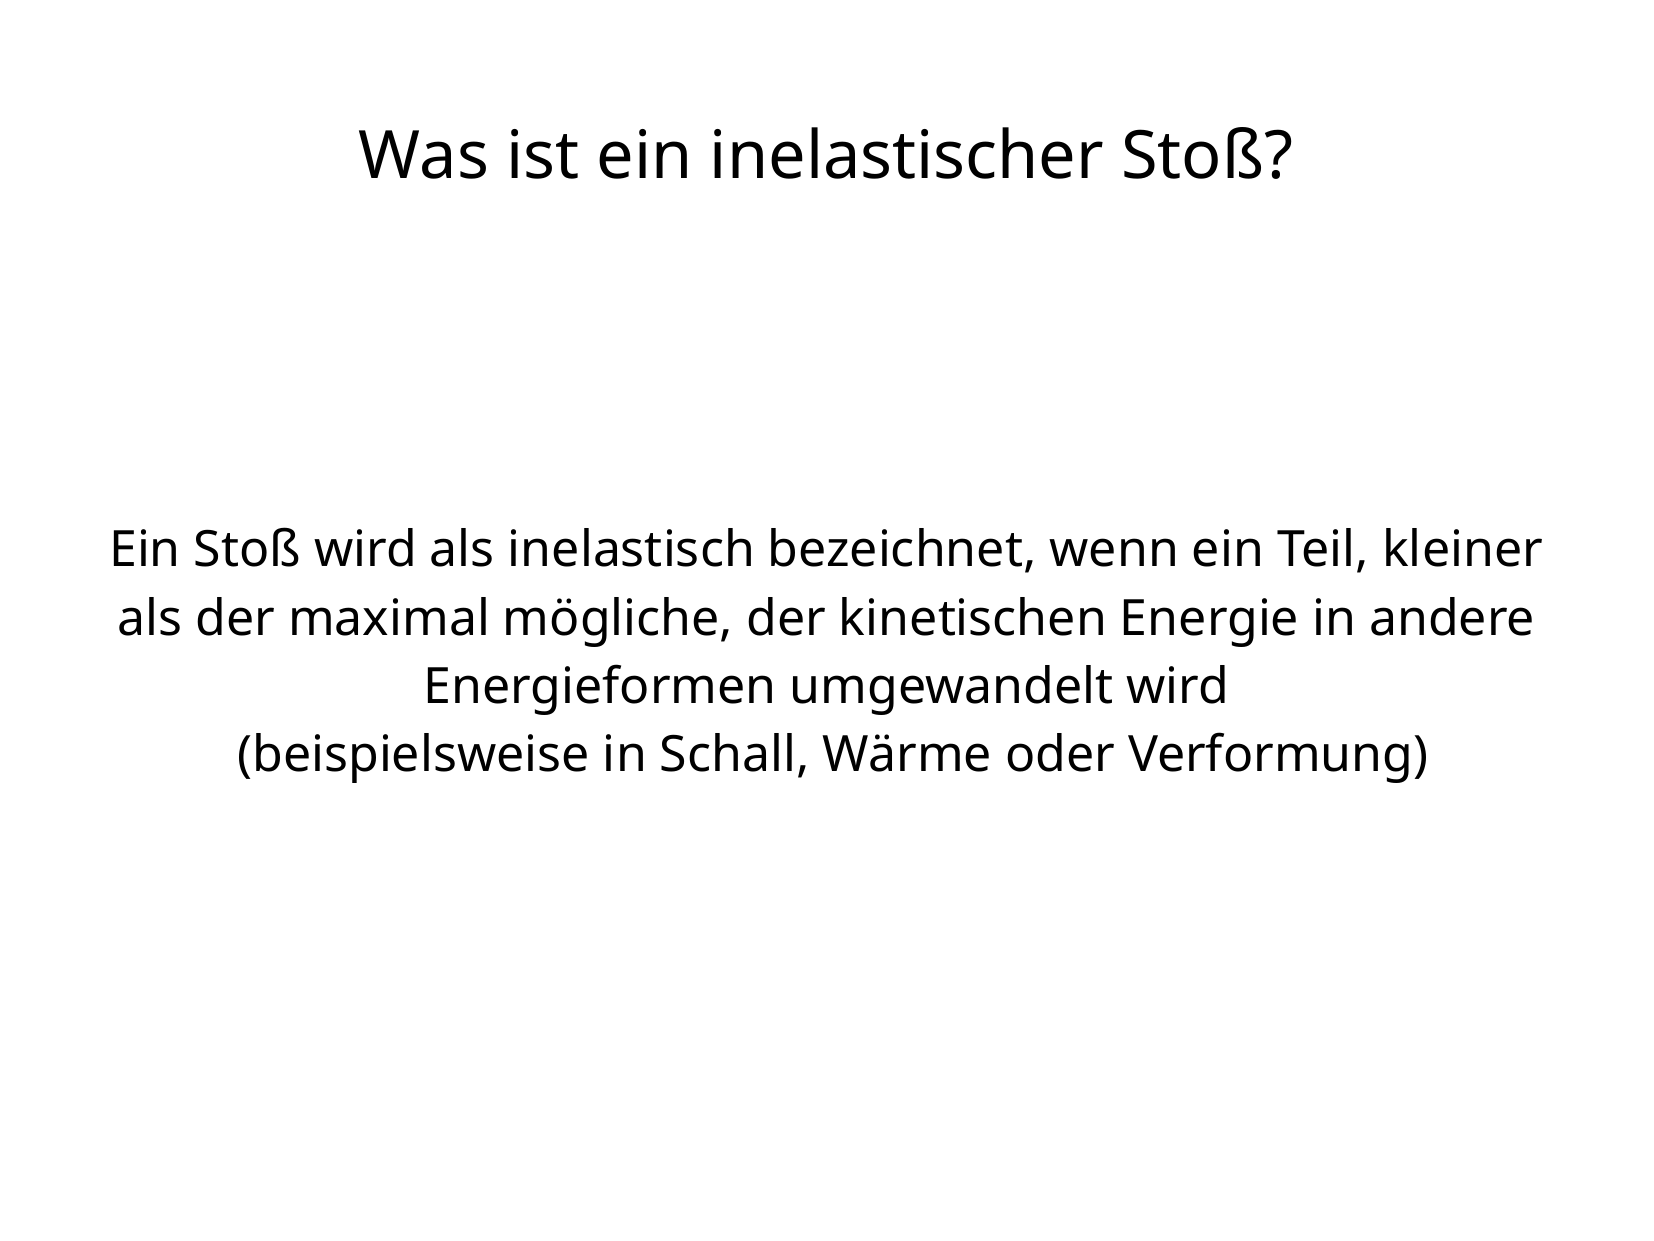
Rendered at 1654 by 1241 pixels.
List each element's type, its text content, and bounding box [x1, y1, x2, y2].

subtitle Ein Stoß wird als inelastisch bezeichnet, wenn ein Teil, kleiner als der maximal mögliche, der kinetischen Energie in andere Energieformen umgewandelt wird (beispielsweise in Schall, Wärme oder Verformung) [82, 290, 1571, 1010]
title Was ist ein inelastischer Stoß? [82, 49, 1571, 257]
